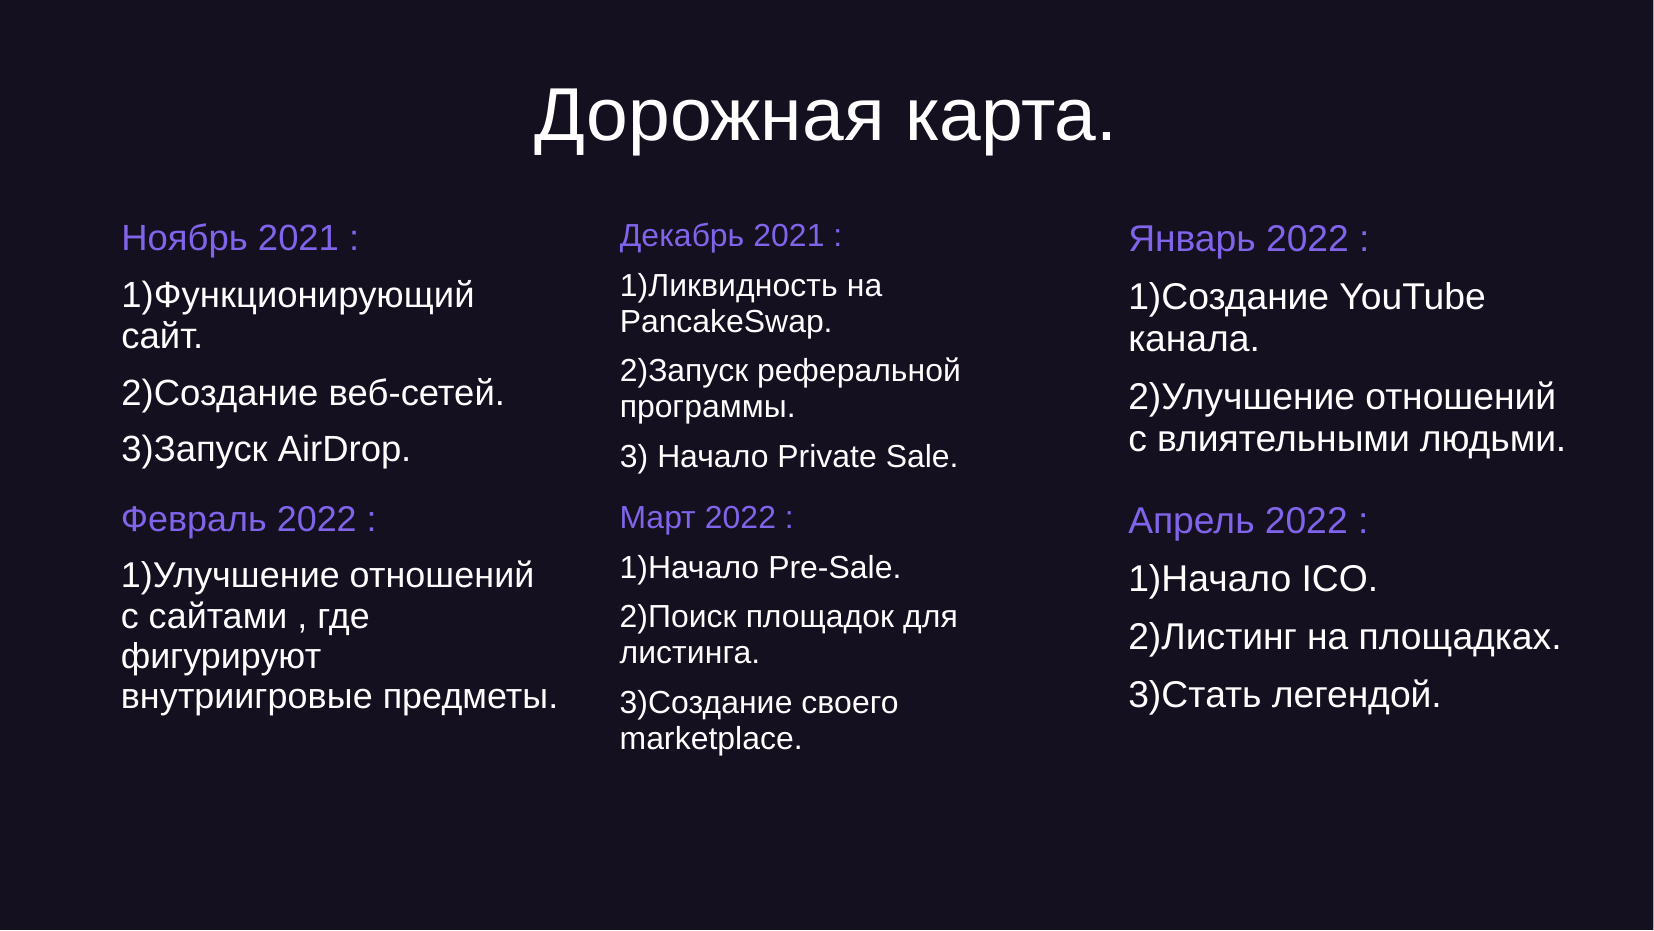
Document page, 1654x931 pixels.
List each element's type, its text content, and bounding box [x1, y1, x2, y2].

list Март 2022 : 1)Начало Pre-Sale. 2)Поиск площадок для листинга. 3)Создание своего marketplace. [585, 499, 1065, 757]
list Декабрь 2021 : 1)Ликвидность на PancakeSwap. 2)Запуск реферальной программы. 3) Начало Private Sale. [585, 217, 1066, 475]
list Апрель 2022 : 1)Начало ICO. 2)Листинг на площадках. 3)Стать легендой. [1088, 499, 1568, 757]
title Дорожная карта. [82, 37, 1571, 193]
list Февраль 2022 : 1)Улучшение отношений с сайтами , где фигурируют внутриигровые предметы. [82, 499, 562, 757]
list Ноябрь 2021 : 1)Функционирующий сайт. 2)Создание веб-сетей. 3)Запуск AirDrop. [82, 217, 562, 475]
list Январь 2022 : 1)Создание YouTube канала. 2)Улучшение отношений с влиятельными людьми. [1088, 217, 1568, 475]
